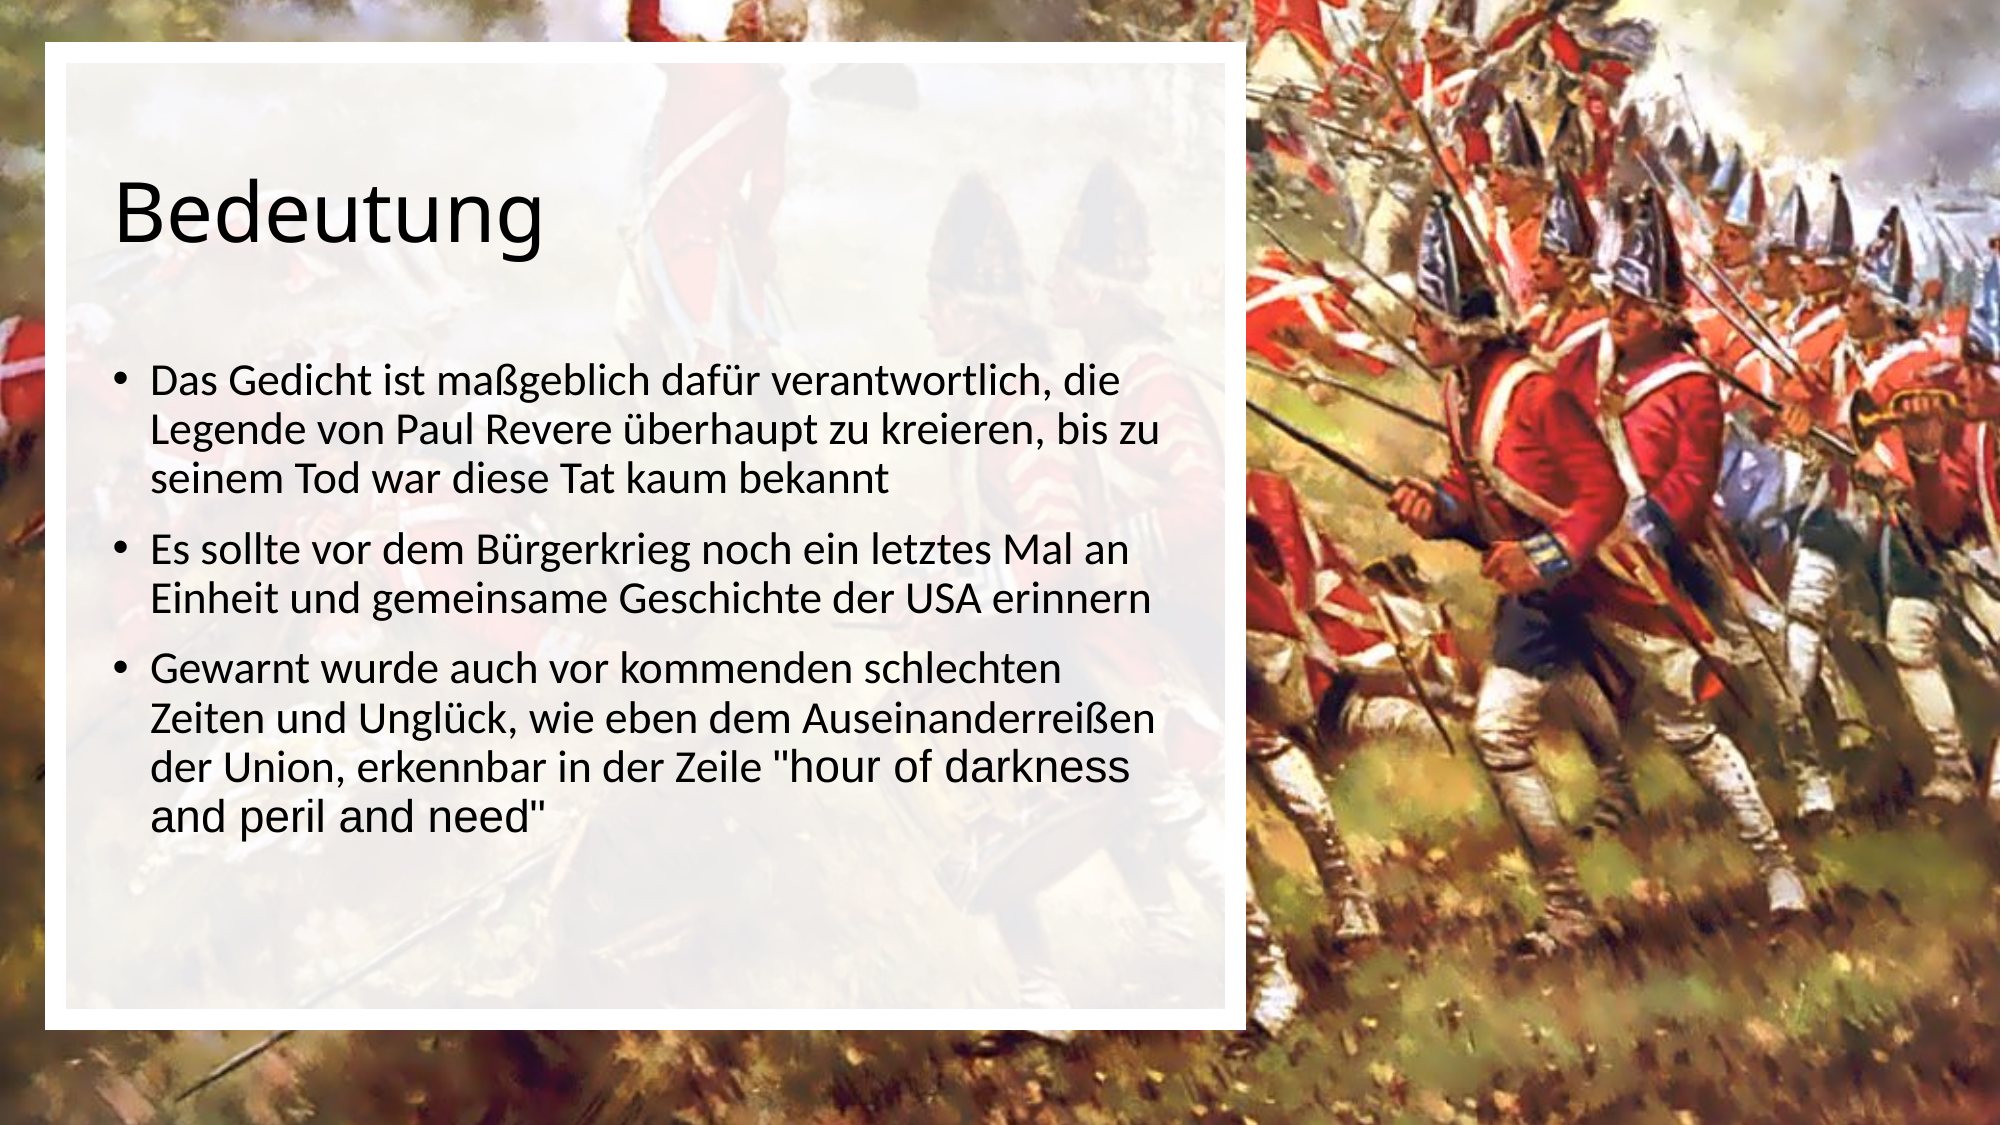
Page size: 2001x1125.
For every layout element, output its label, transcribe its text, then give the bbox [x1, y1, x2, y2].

picture [0, 0, 2000, 1125]
list Das Gedicht ist maßgeblich dafür verantwortlich, die Legende von Paul Revere überhaupt zu kreieren, bis zu seinem Tod war diese Tat kaum bekannt Es sollte vor dem Bürgerkrieg noch ein letztes Mal an Einheit und gemeinsame Geschichte der USA erinnern Gewarnt wurde auch vor kommenden schlechten Zeiten und Unglück, wie eben dem Auseinanderreißen der Union, erkennbar in der Zeile "hour of darkness and peril and need" [97, 348, 1184, 967]
title Bedeutung [97, 105, 1184, 326]
text_box [55, 52, 1236, 1020]
